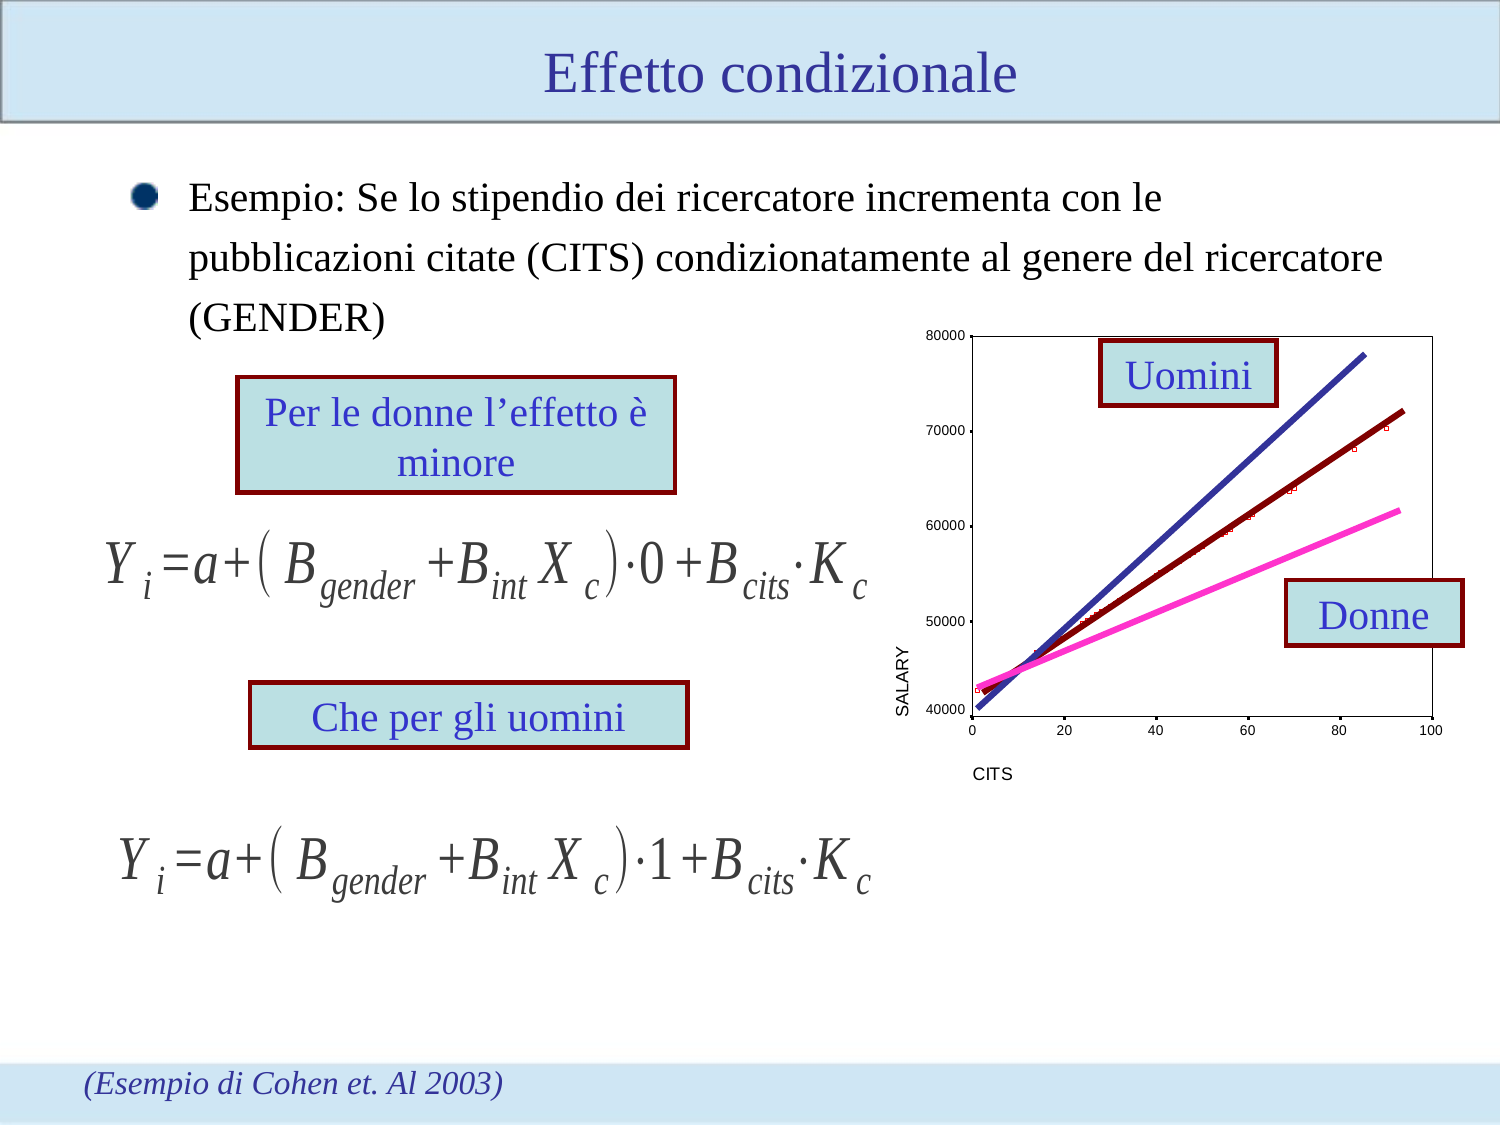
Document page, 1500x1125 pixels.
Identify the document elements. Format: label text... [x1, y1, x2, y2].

chart [104, 820, 892, 905]
text_box Che per gli uomini [249, 682, 688, 748]
text_box Donne [1285, 580, 1463, 646]
text_box Per le donne l’effetto è minore [237, 377, 676, 493]
title Effetto condizionale [249, 21, 1313, 117]
text_box Uomini [1100, 340, 1277, 406]
text_box Esempio: Se lo stipendio dei ricercatore incrementa con le pubblicazioni citate (CITS) condizionatamente al genere del ricercatore (GENDER) [112, 152, 1413, 348]
text_box (Esempio di Cohen et. Al 2003) [12, 1050, 575, 1113]
chart [90, 312, 1445, 800]
picture [0, 0, 1500, 1125]
